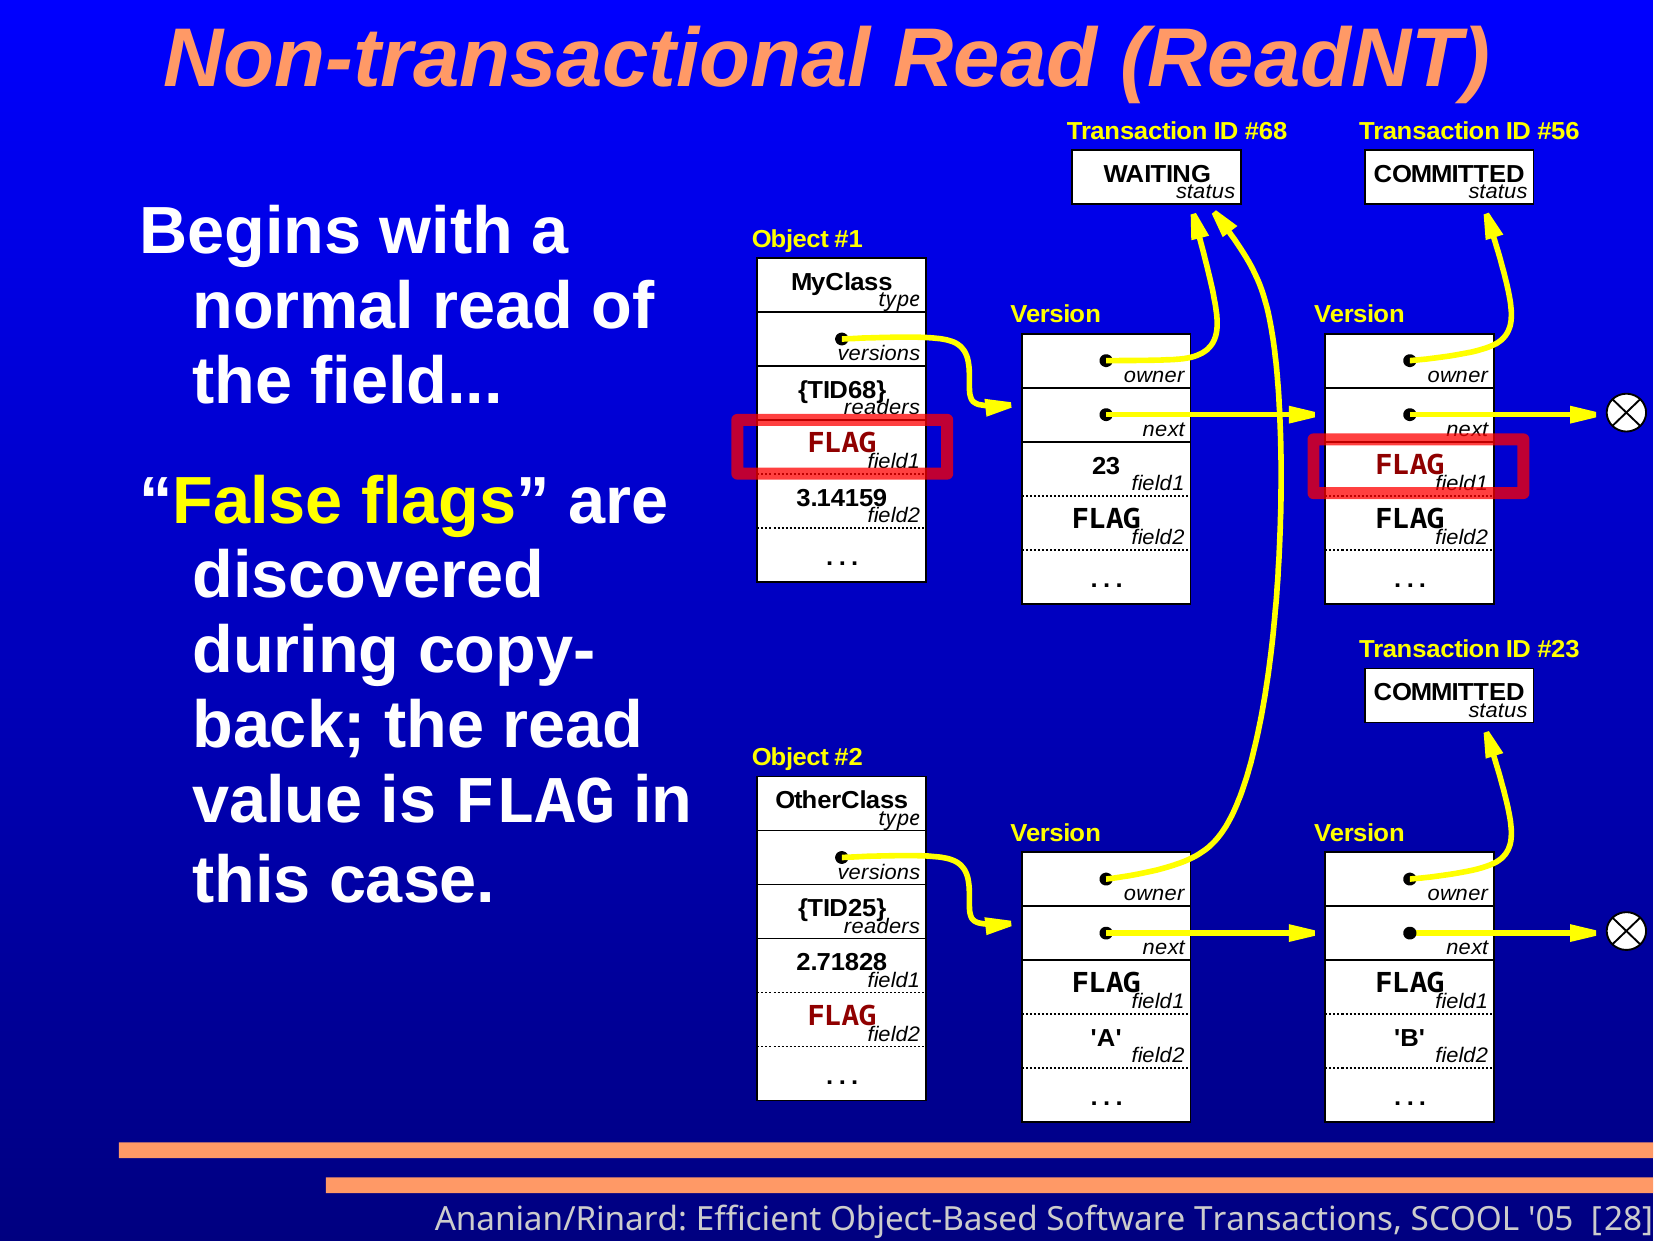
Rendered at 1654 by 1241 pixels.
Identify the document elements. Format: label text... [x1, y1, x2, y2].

picture [743, 110, 1653, 1130]
picture [744, 426, 941, 467]
list Begins with a normal read of the field... “False flags” are discovered during copy-back; the read value is FLAG in this case. [121, 193, 701, 1133]
title Non-transactional Read (ReadNT) [121, 0, 1534, 115]
